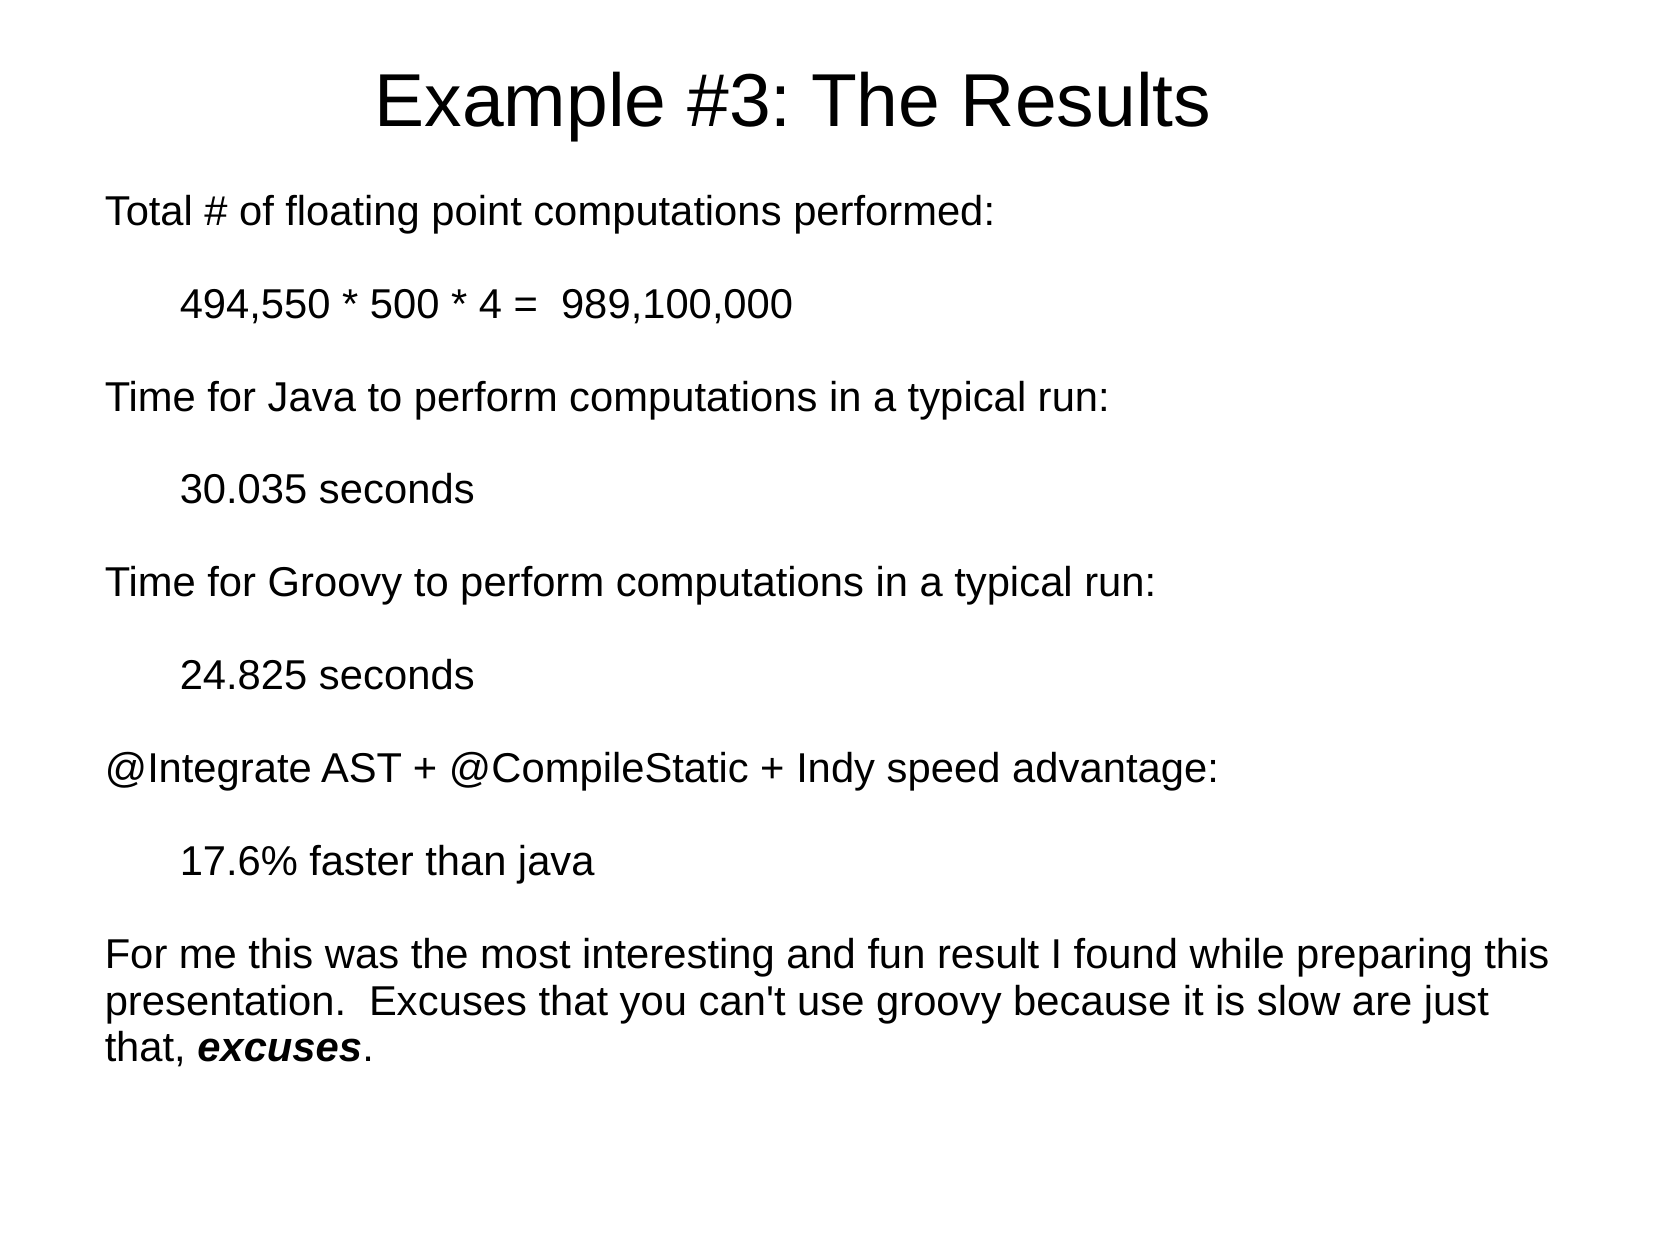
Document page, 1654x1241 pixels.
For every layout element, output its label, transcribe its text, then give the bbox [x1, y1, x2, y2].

text_box Total # of floating point computations performed: 494,550 * 500 * 4 = 989,100,000 Time for Java to perform computations in a typical run: 30.035 seconds Time for Groovy to perform computations in a typical run: 24.825 seconds @Integrate AST + @CompileStatic + Indy speed advantage: 17.6% faster than java For me this was the most interesting and fun result I found while preparing this presentation. Excuses that you can't use groovy because it is slow are just that, excuses. [90, 180, 1591, 1078]
text_box Example #3: The Results [360, 51, 1231, 151]
